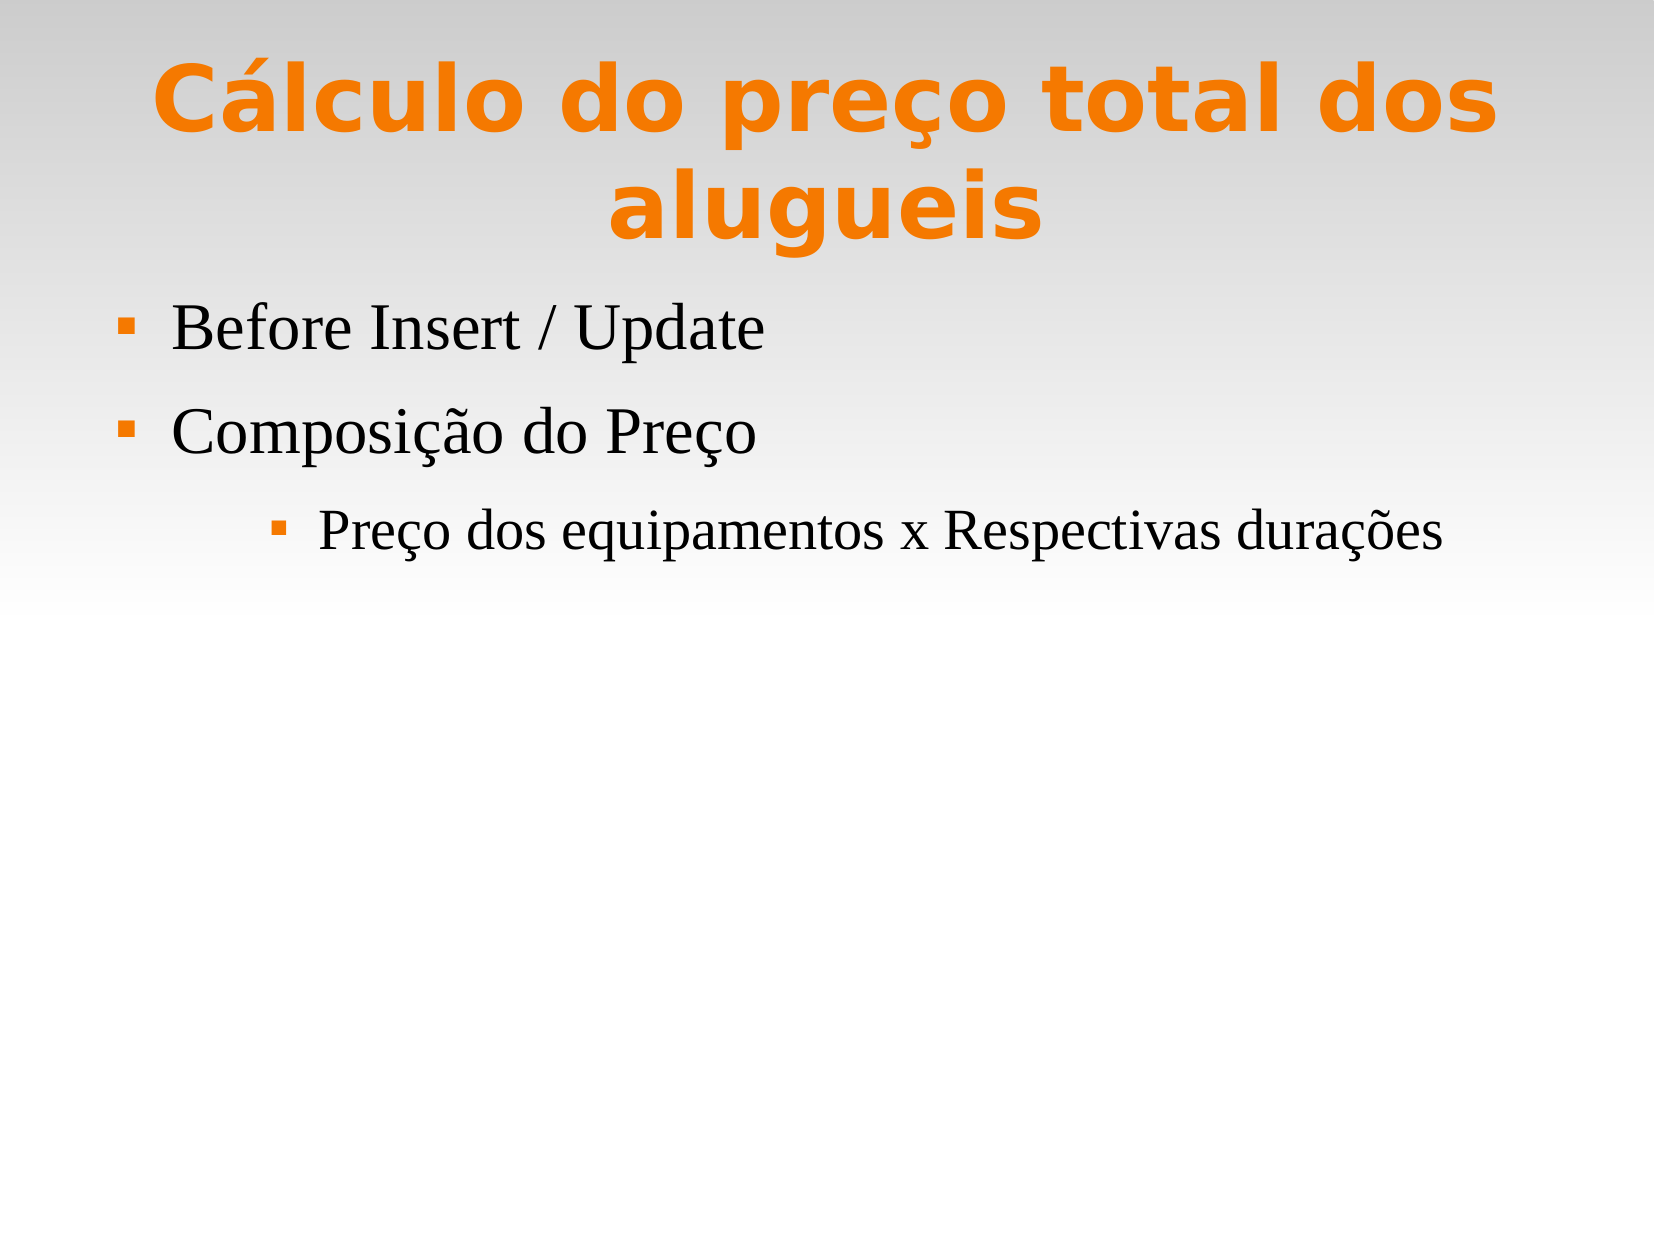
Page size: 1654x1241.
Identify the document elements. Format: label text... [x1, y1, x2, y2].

list Before Insert / Update Composição do Preço Preço dos equipamentos x Respectivas durações [82, 290, 1571, 1094]
title Cálculo do preço total dos alugueis [82, 45, 1571, 261]
